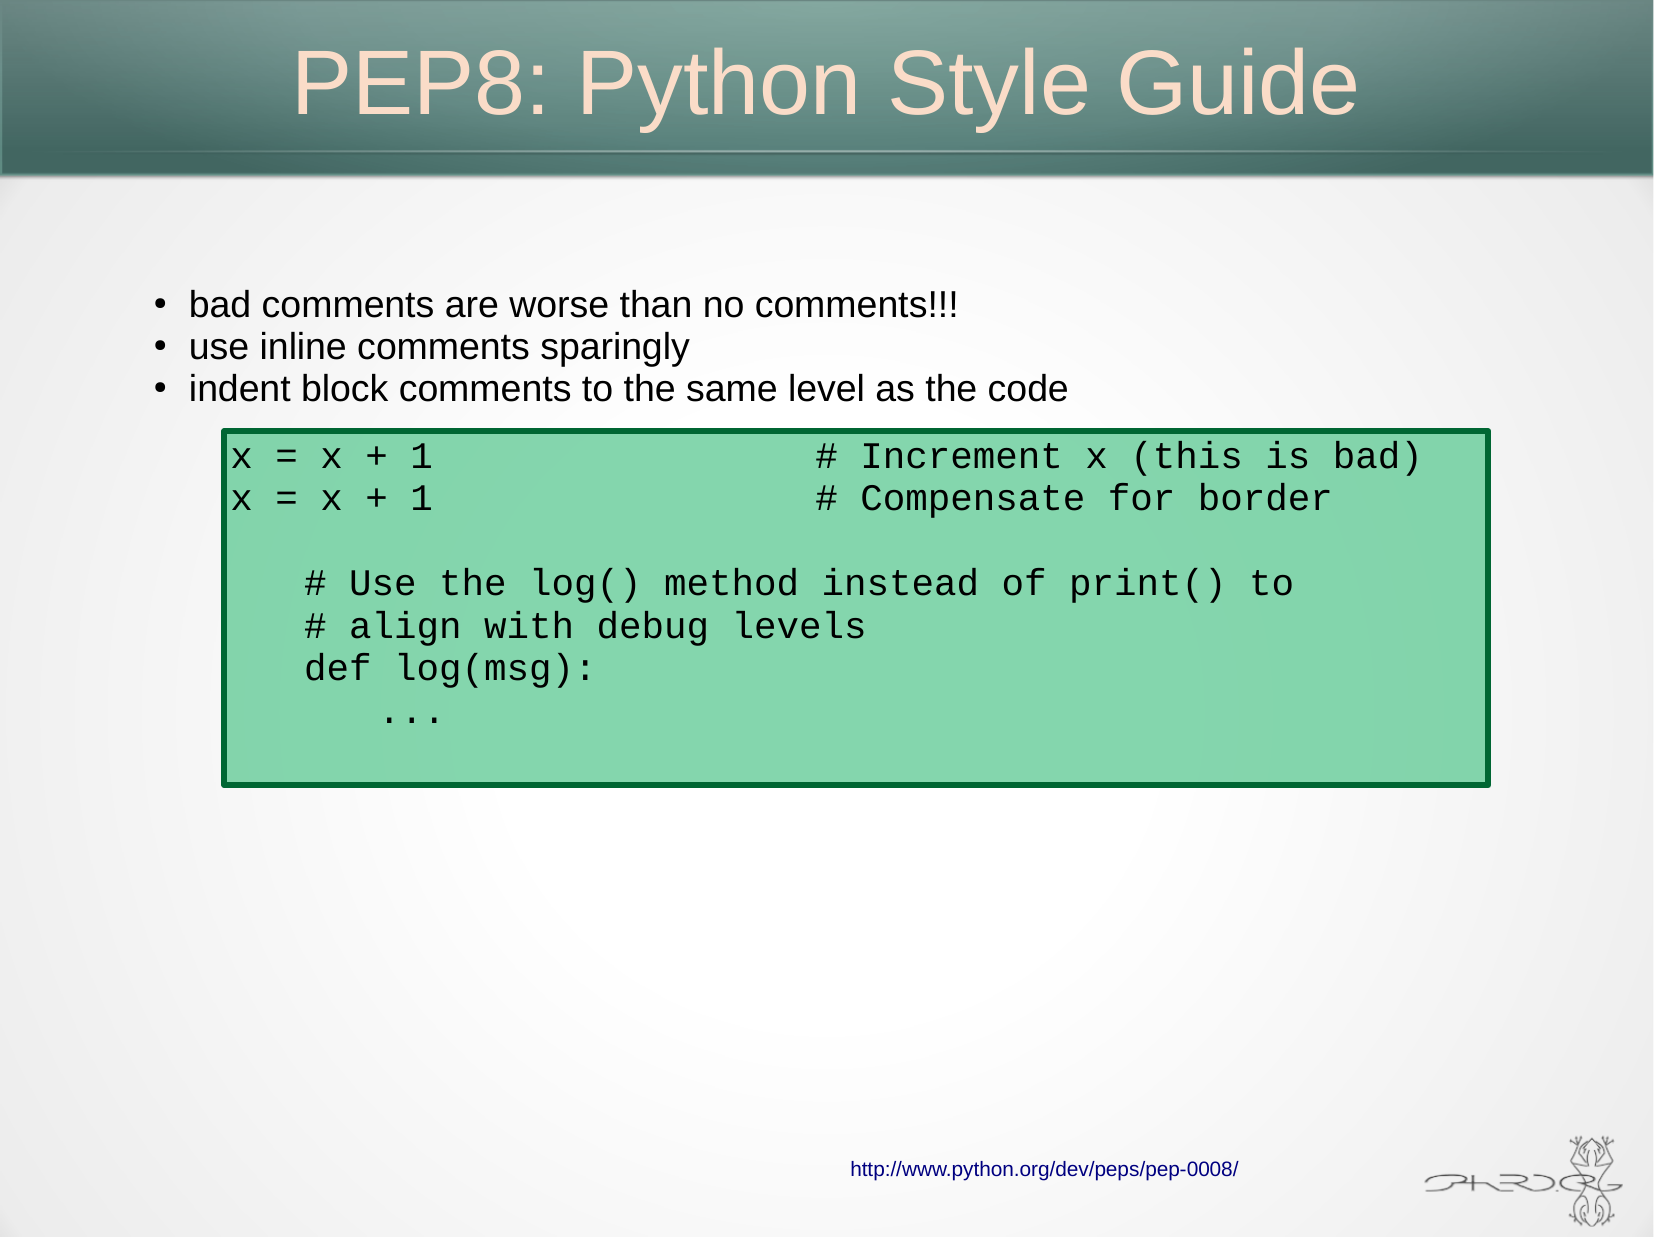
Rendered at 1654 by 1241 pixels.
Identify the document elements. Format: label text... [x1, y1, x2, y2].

title PEP8: Python Style Guide [82, 11, 1571, 154]
text_box http://www.python.org/dev/peps/pep-0008/ [850, 1157, 1323, 1193]
text_box x = x + 1 # Increment x (this is bad) x = x + 1 # Compensate for border # Use the log() method instead of print() to # align with debug levels def log(msg): ... [224, 431, 1489, 786]
text_box bad comments are worse than no comments!!! use inline comments sparingly indent block comments to the same level as the code [153, 283, 1070, 410]
picture [0, 0, 1654, 1237]
